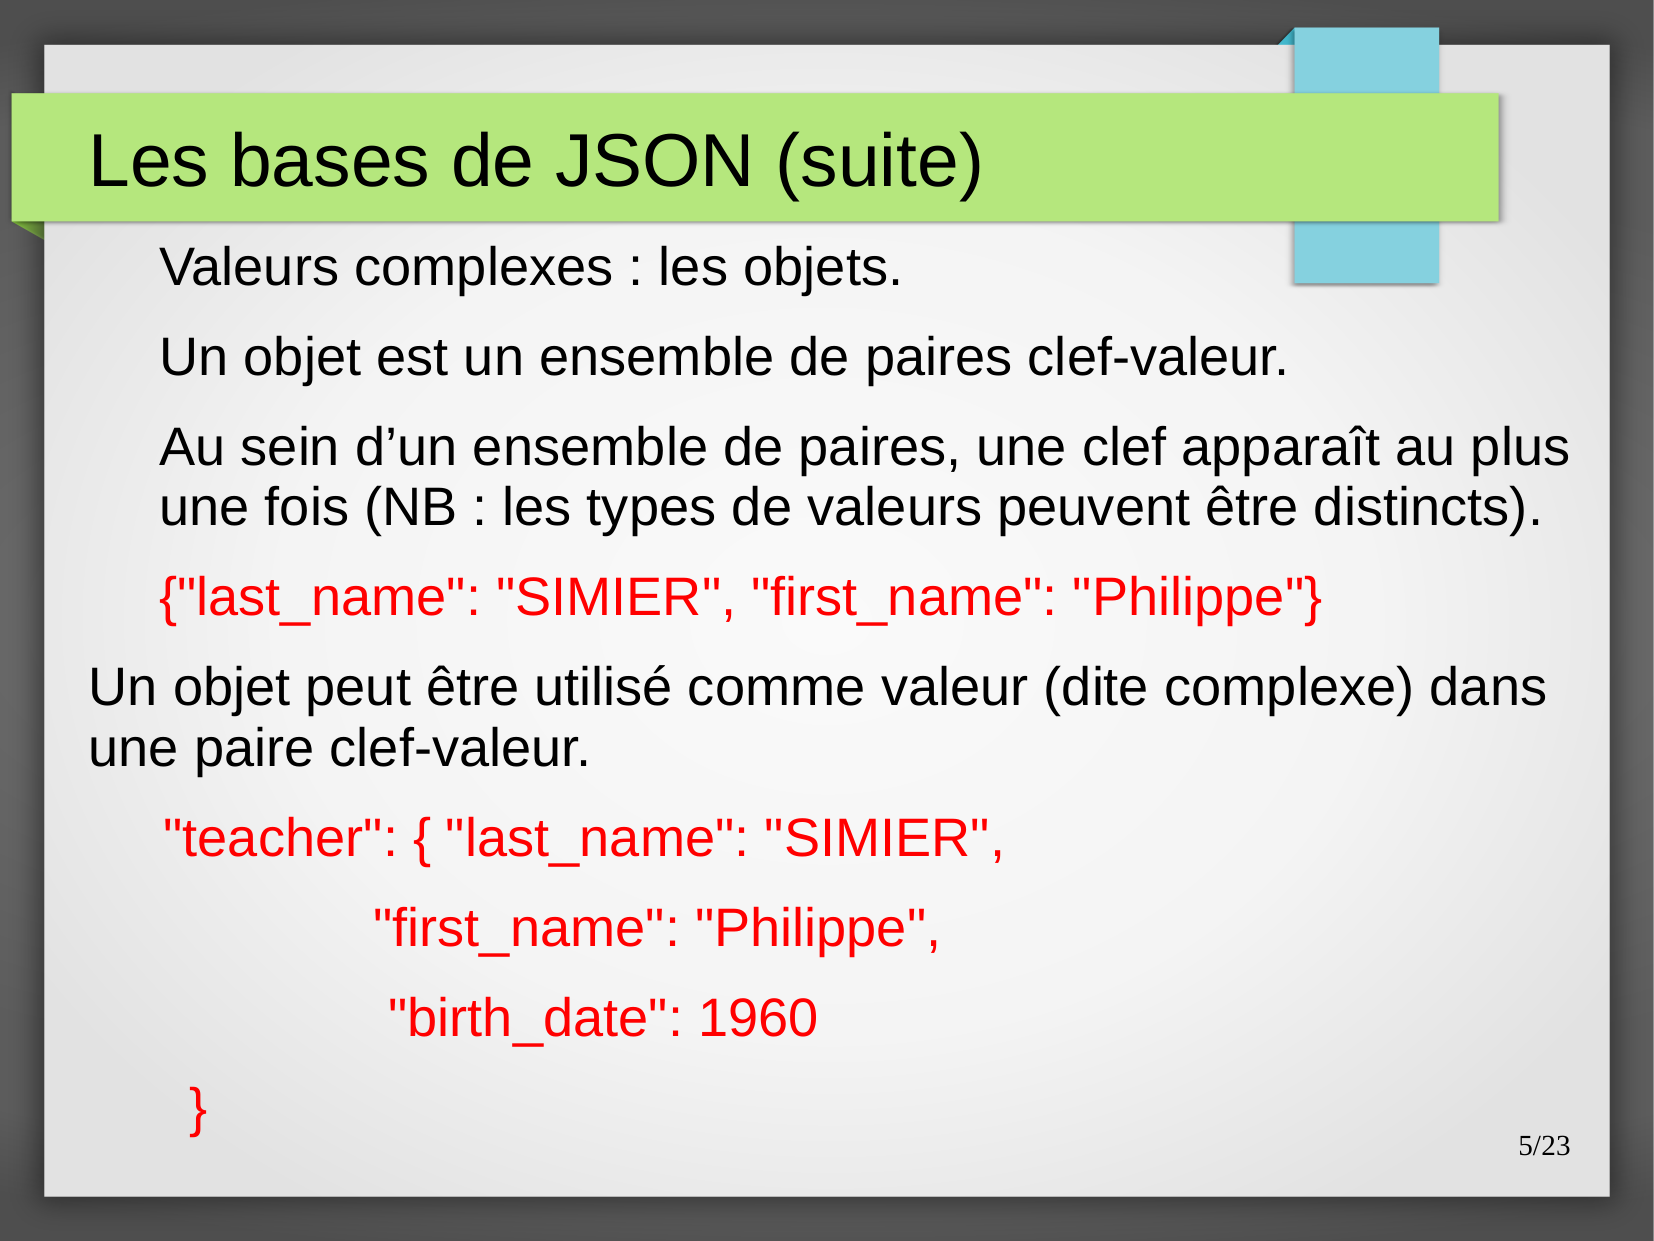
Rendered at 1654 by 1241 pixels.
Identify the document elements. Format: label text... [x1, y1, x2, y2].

title Les bases de JSON (suite) [88, 118, 1270, 236]
picture [0, 0, 1654, 1241]
list Valeurs complexes : les objets. Un objet est un ensemble de paires clef-valeur. Au sein d’un ensemble de paires, une clef apparaît au plus une fois (NB : les types de valeurs peuvent être distincts). {"last_name": "SIMIER", "first_name": "Philippe"} Un objet peut être utilisé comme valeur (dite complexe) dans une paire clef-valeur. "teacher": { "last_name": "SIMIER", "first_name": "Philippe", "birth_date": 1960 } [88, 236, 1577, 1152]
